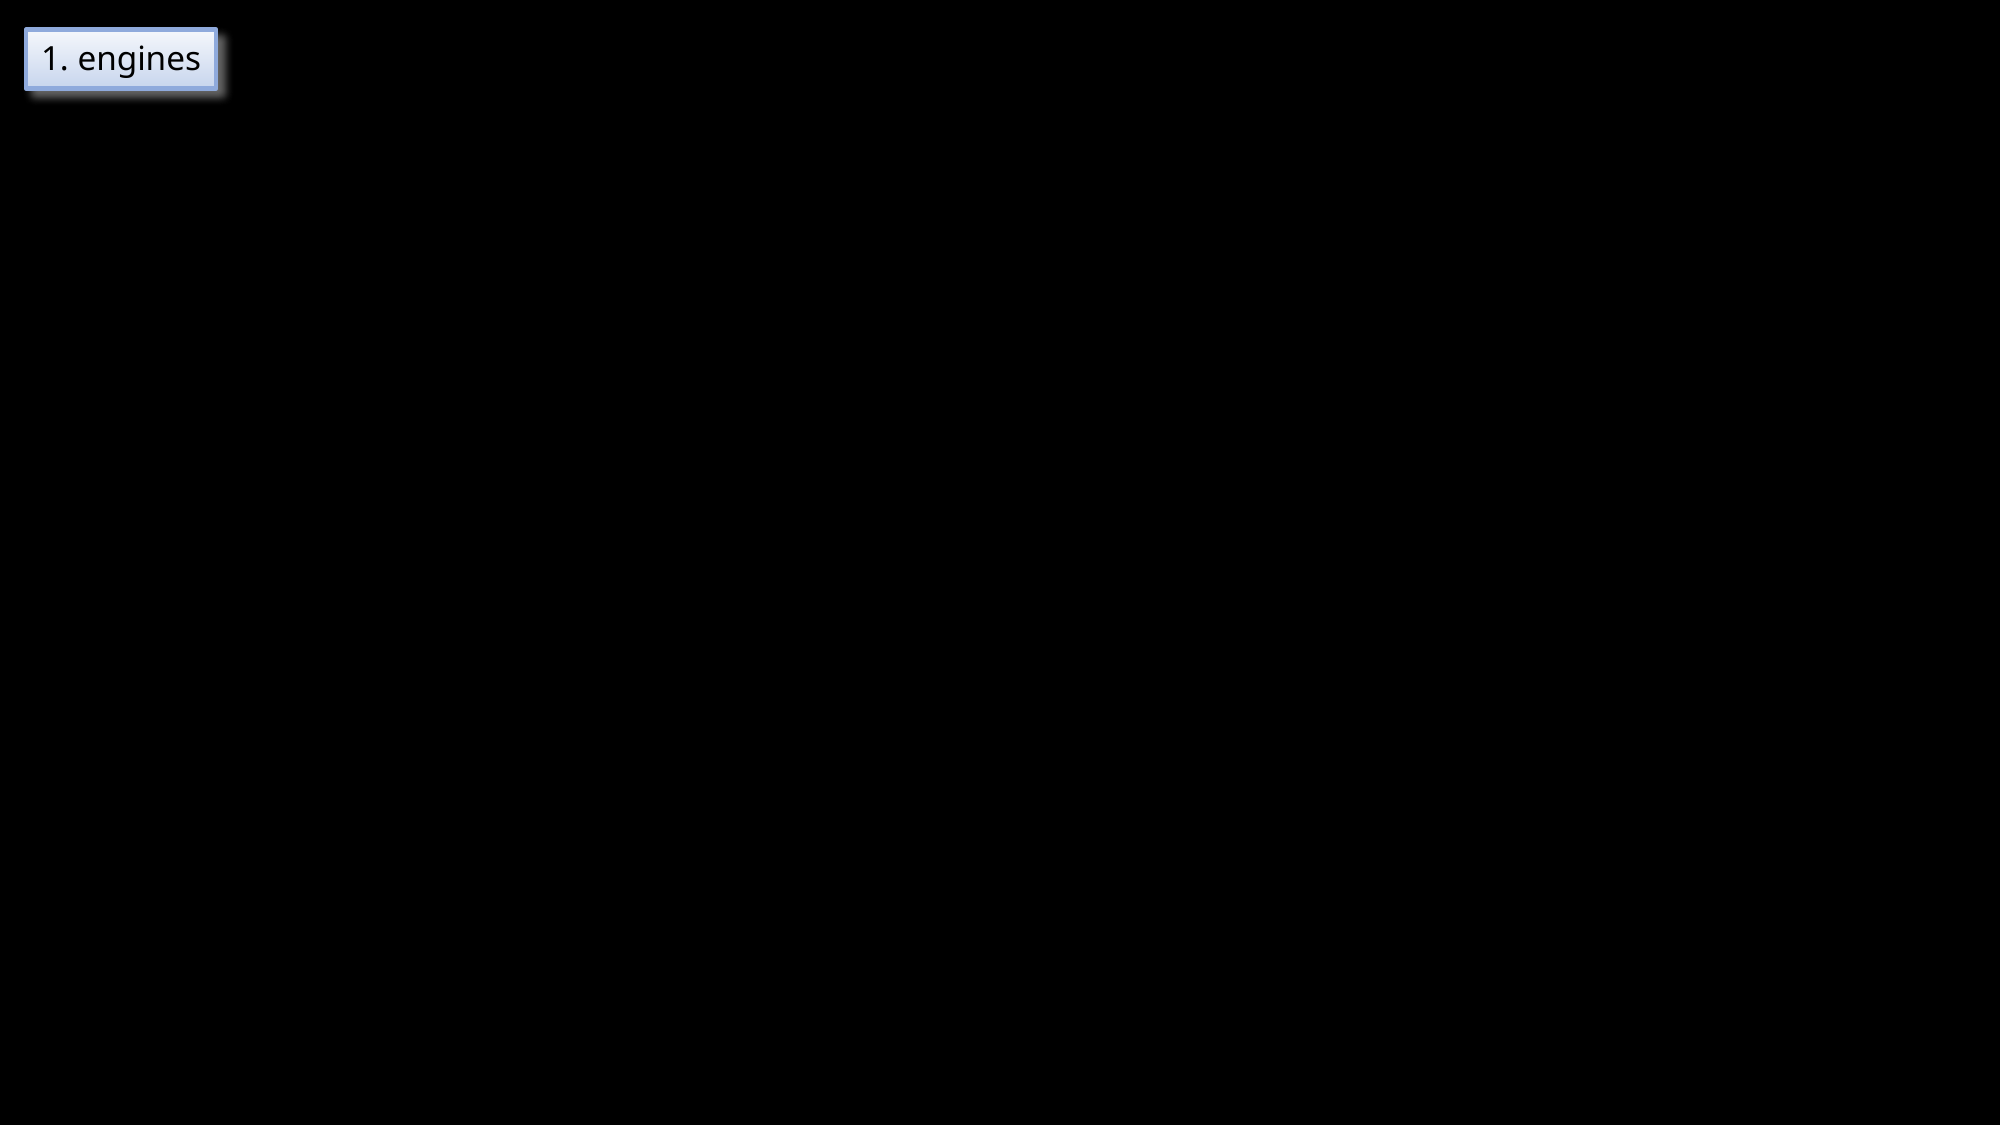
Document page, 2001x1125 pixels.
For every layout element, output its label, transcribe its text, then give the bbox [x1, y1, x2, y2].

title 1. engines [29, 29, 213, 89]
